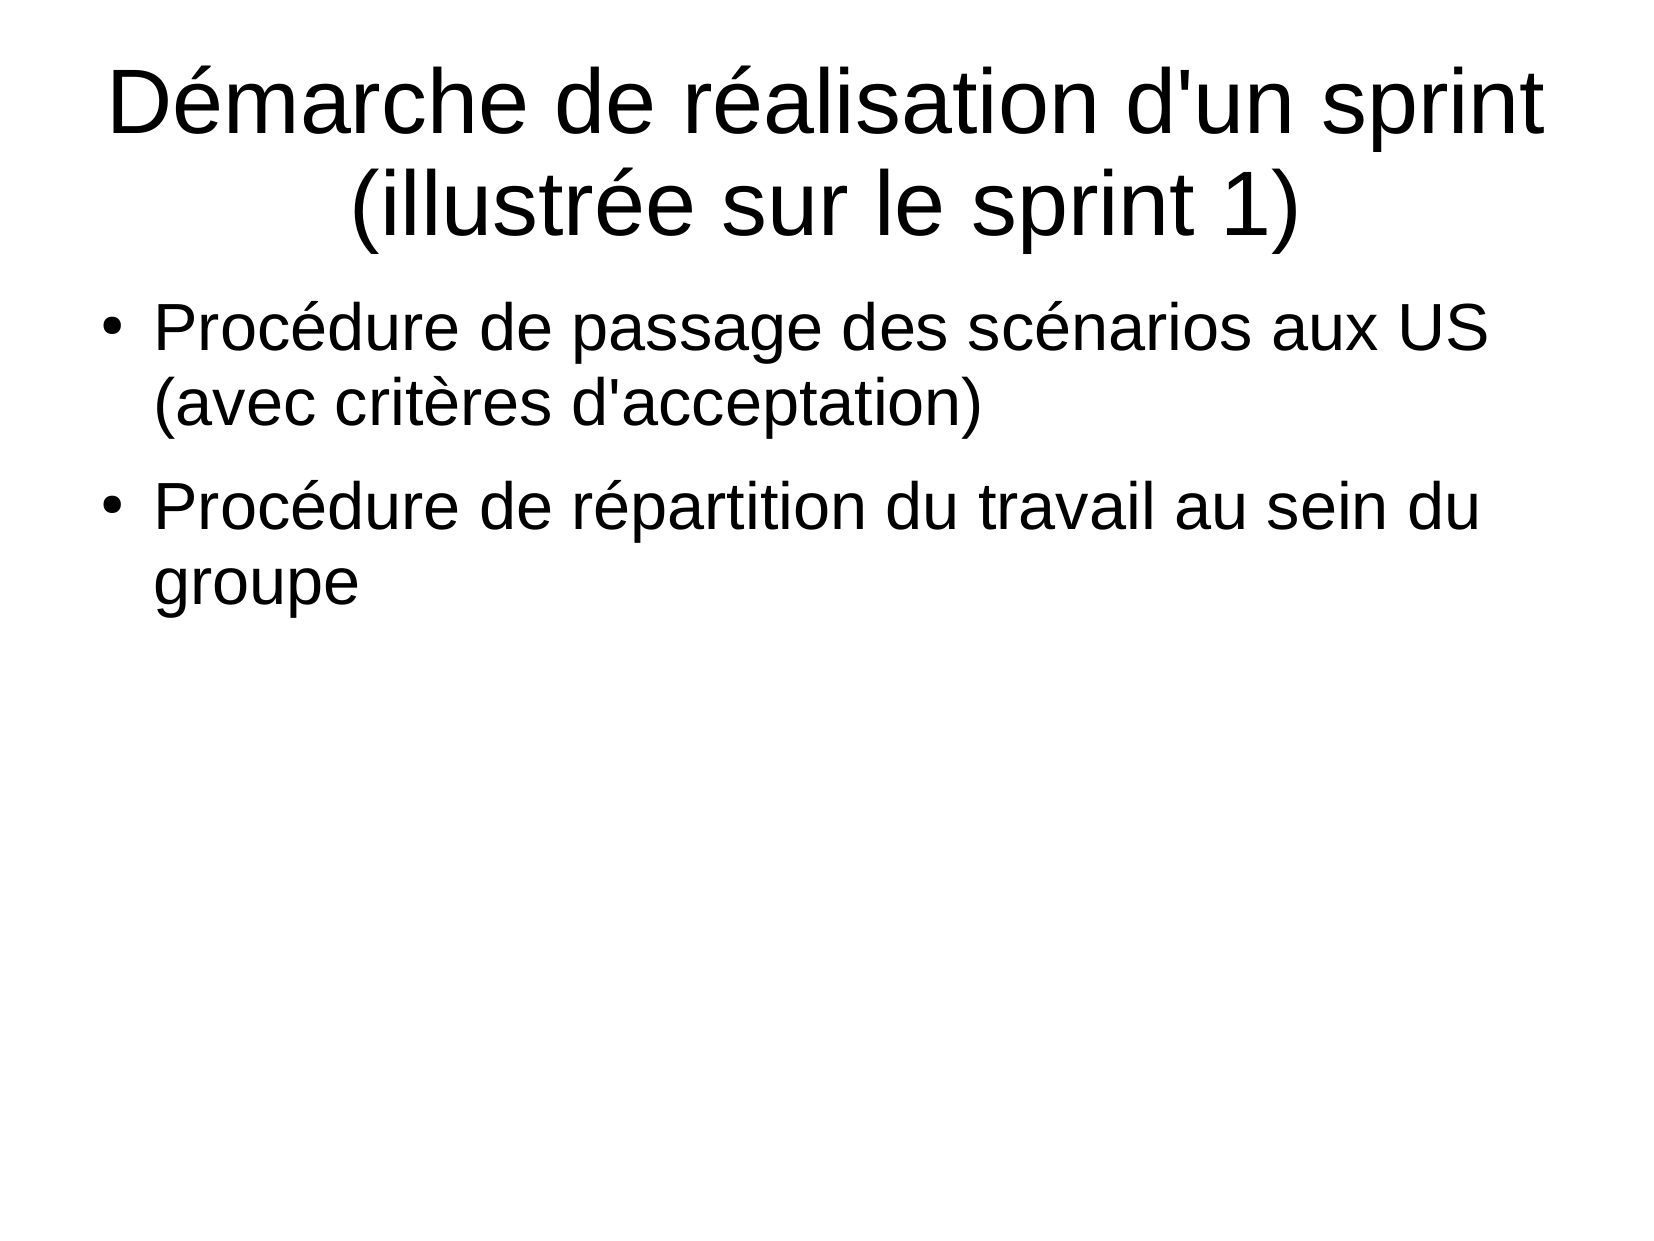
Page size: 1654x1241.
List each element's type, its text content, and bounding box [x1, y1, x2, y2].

list Procédure de passage des scénarios aux US (avec critères d'acceptation) Procédure de répartition du travail au sein du groupe [82, 290, 1571, 1109]
title Démarche de réalisation d'un sprint (illustrée sur le sprint 1) [82, 49, 1571, 257]
